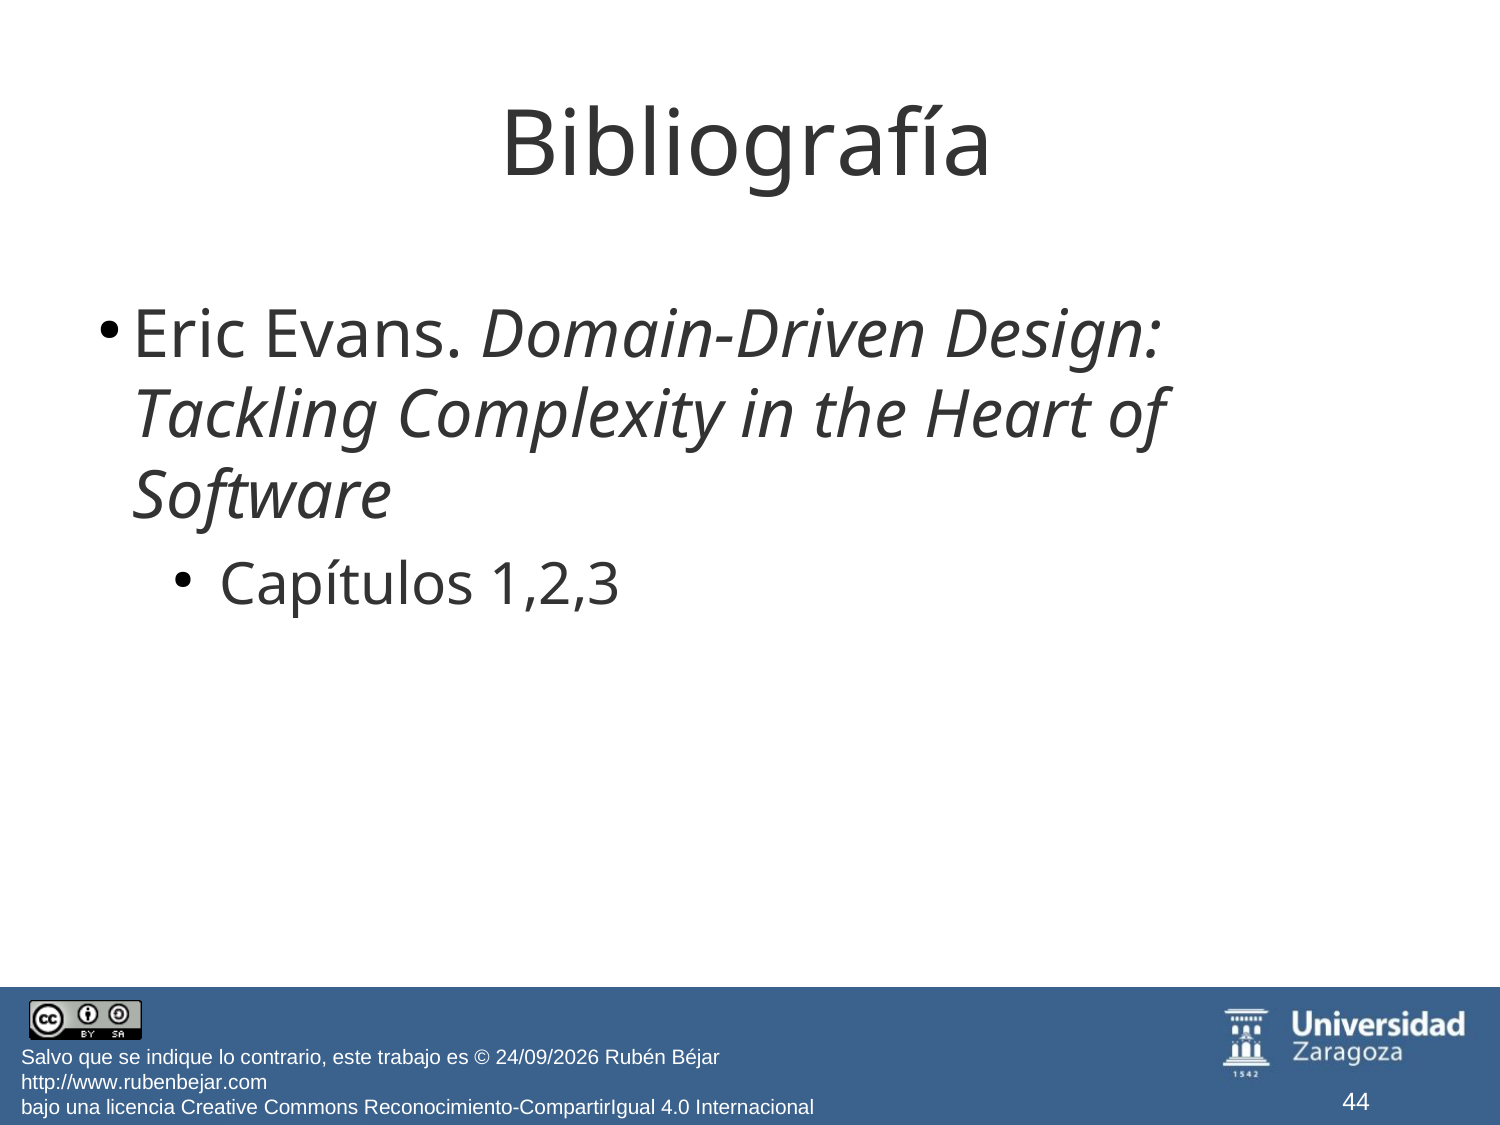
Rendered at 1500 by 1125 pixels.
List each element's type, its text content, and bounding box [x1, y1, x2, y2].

picture [0, 987, 1500, 1125]
title Bibliografía [74, 21, 1420, 257]
list Eric Evans. Domain-Driven Design: Tackling Complexity in the Heart of Software Capítulos 1,2,3 [82, 283, 1418, 957]
